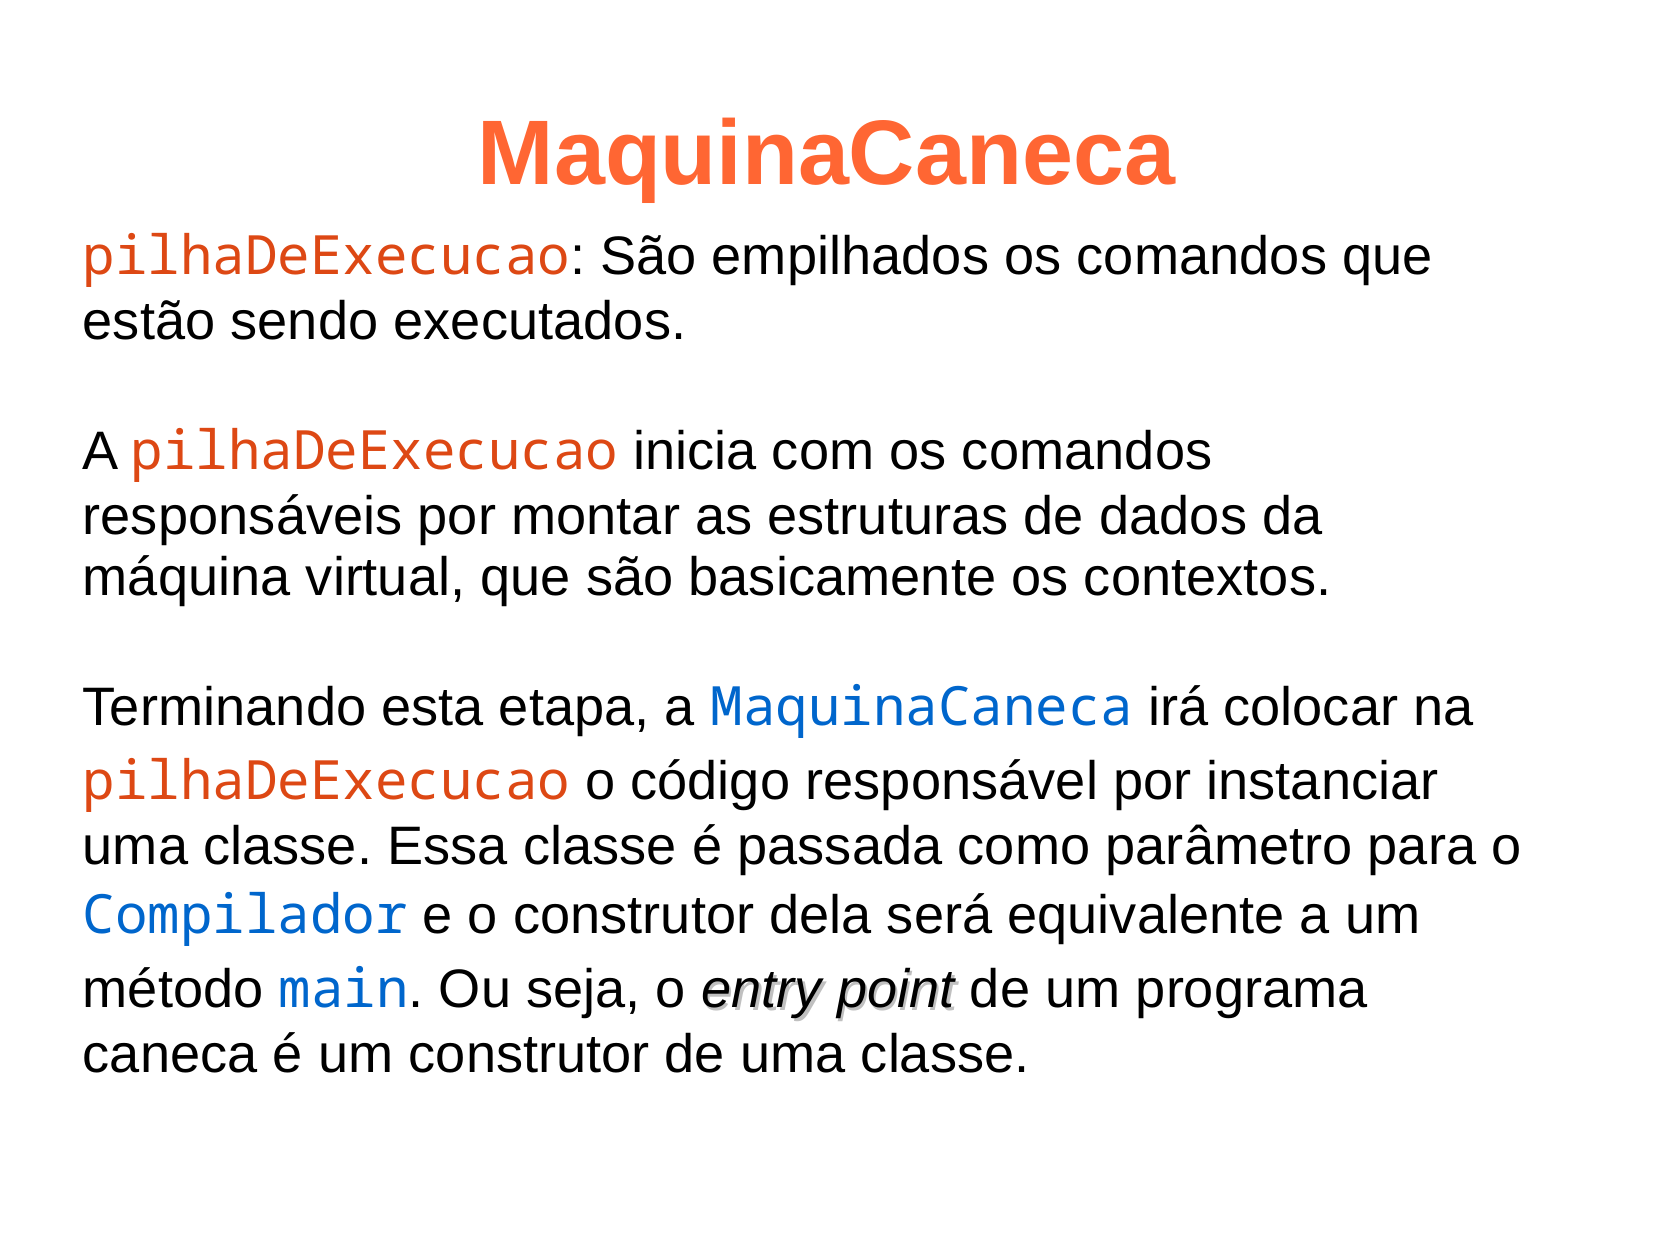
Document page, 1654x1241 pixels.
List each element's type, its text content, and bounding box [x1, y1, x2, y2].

title MaquinaCaneca [82, 49, 1571, 257]
subtitle pilhaDeExecucao: São empilhados os comandos que estão sendo executados. A pilhaDeExecucao inicia com os comandos responsáveis por montar as estruturas de dados da máquina virtual, que são basicamente os contextos. Terminando esta etapa, a MaquinaCaneca irá colocar na pilhaDeExecucao o código responsável por instanciar uma classe. Essa classe é passada como parâmetro para o Compilador e o construtor dela será equivalente a um método main. Ou seja, o entry point de um programa caneca é um construtor de uma classe. [82, 242, 1538, 1059]
